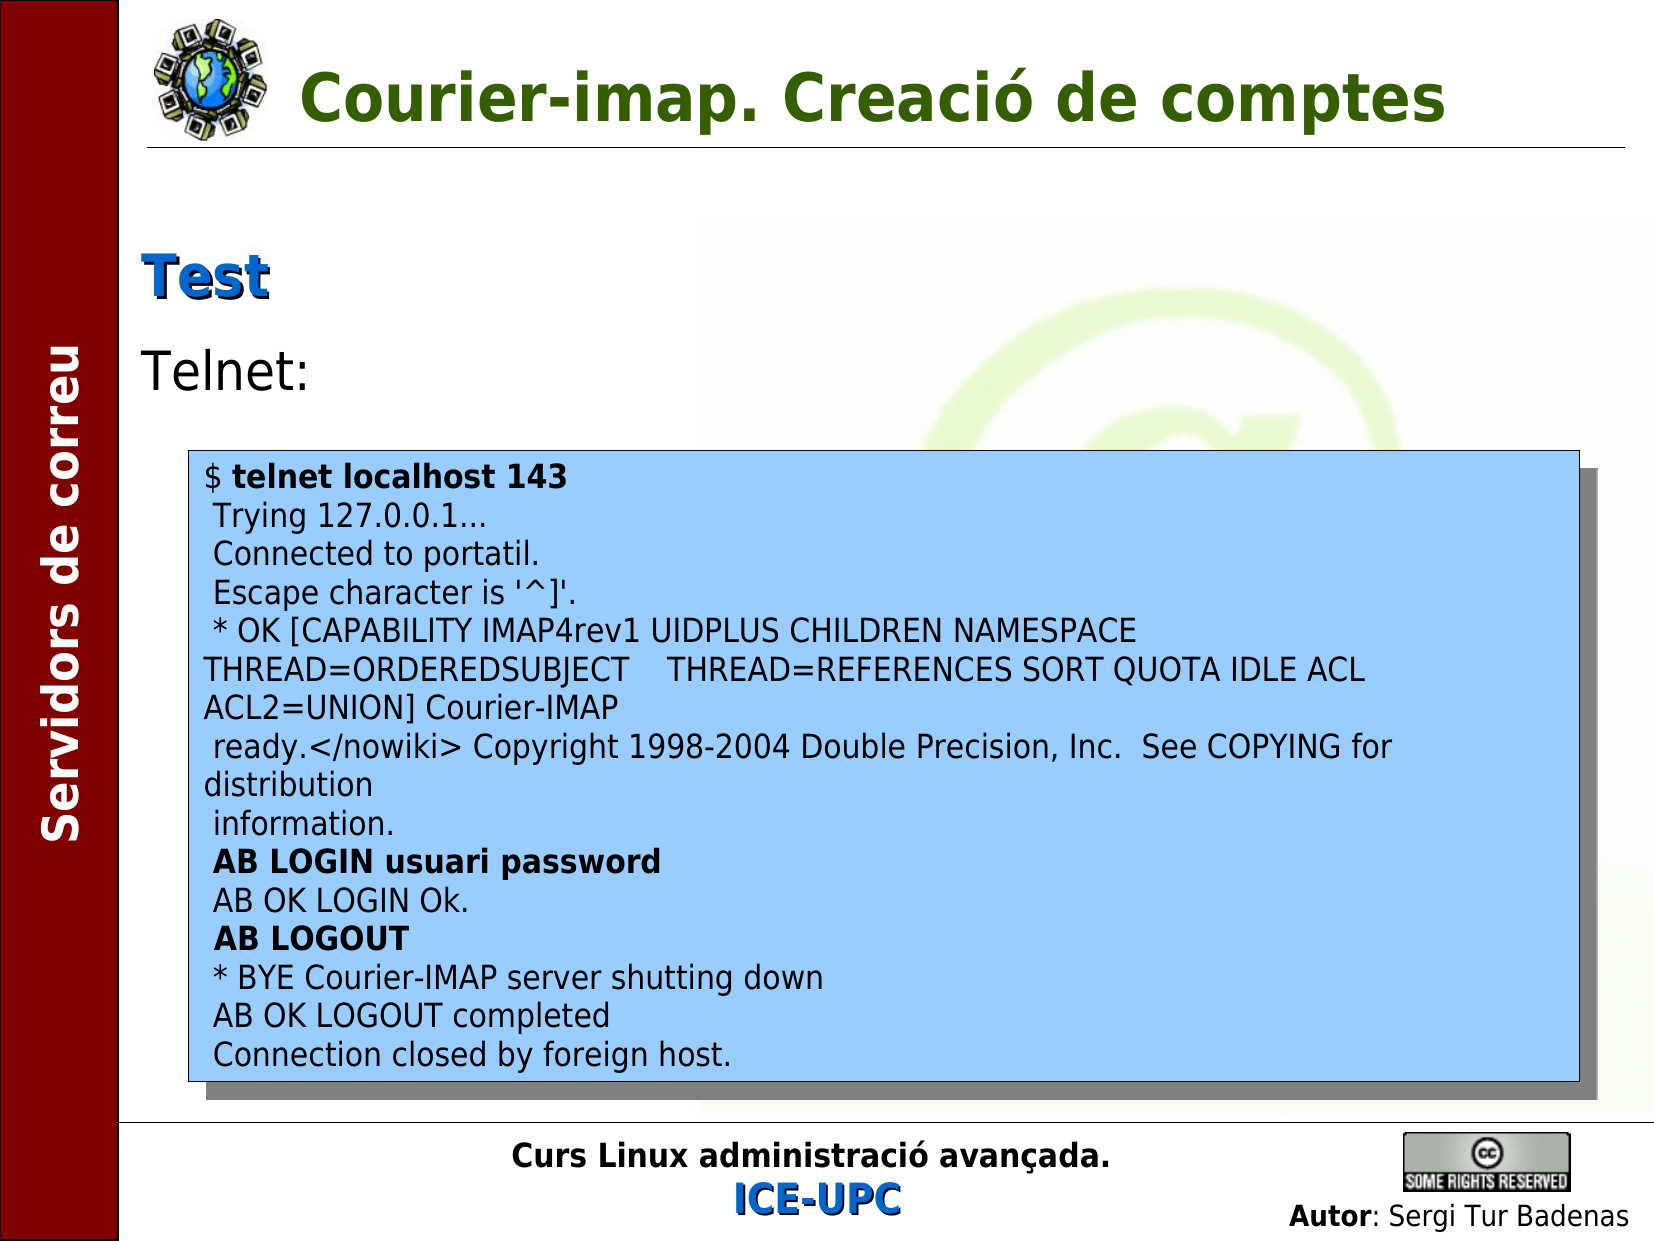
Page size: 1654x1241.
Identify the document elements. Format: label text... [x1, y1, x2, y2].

picture [154, 19, 268, 49]
title Courier-imap. Creació de comptes [129, 49, 1619, 148]
list Test Telnet: [141, 242, 1630, 1093]
text_box $ telnet localhost 143 Trying 127.0.0.1... Connected to portatil. Escape character is '^]'. * OK [CAPABILITY IMAP4rev1 UIDPLUS CHILDREN NAMESPACE THREAD=ORDEREDSUBJECT THREAD=REFERENCES SORT QUOTA IDLE ACL ACL2=UNION] Courier-IMAP ready.</nowiki> Copyright 1998-2004 Double Precision, Inc. See COPYING for distribution information. AB LOGIN usuari password AB OK LOGIN Ok. AB LOGOUT * BYE Courier-IMAP server shutting down AB OK LOGOUT completed Connection closed by foreign host. [188, 450, 1580, 1082]
picture [700, 217, 1654, 1113]
picture [1403, 1132, 1571, 1192]
